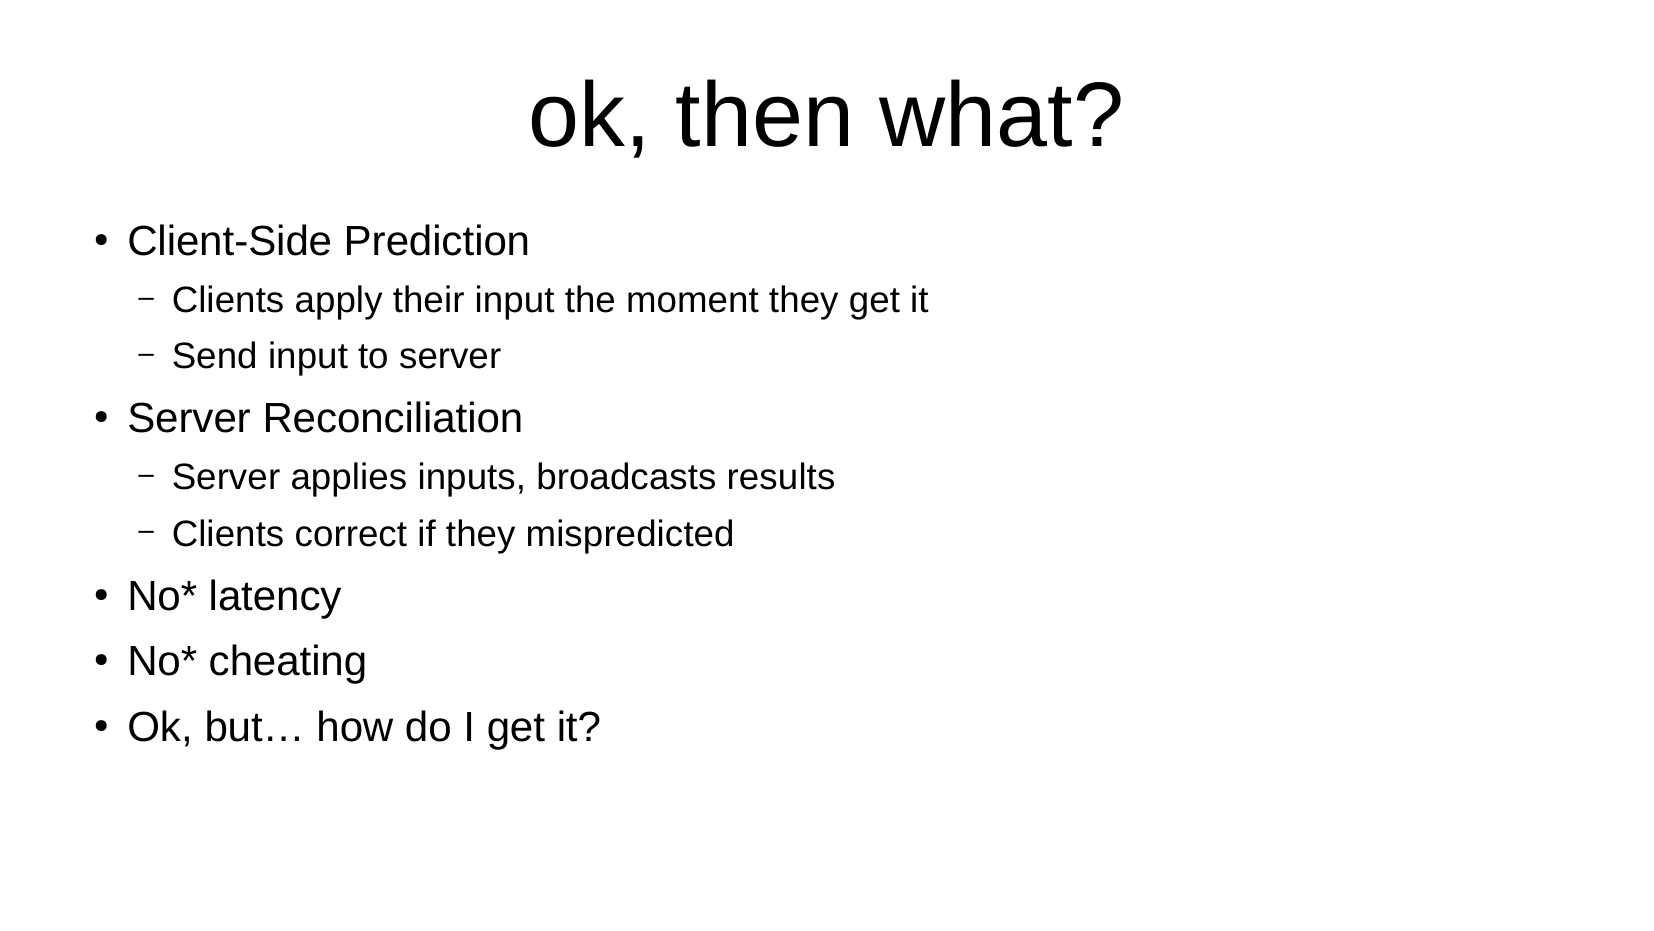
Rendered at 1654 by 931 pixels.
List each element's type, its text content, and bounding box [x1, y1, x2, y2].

list Client-Side Prediction Clients apply their input the moment they get it Send input to server Server Reconciliation Server applies inputs, broadcasts results Clients correct if they mispredicted No* latency No* cheating Ok, but… how do I get it? [82, 217, 1571, 758]
title ok, then what? [82, 37, 1571, 193]
